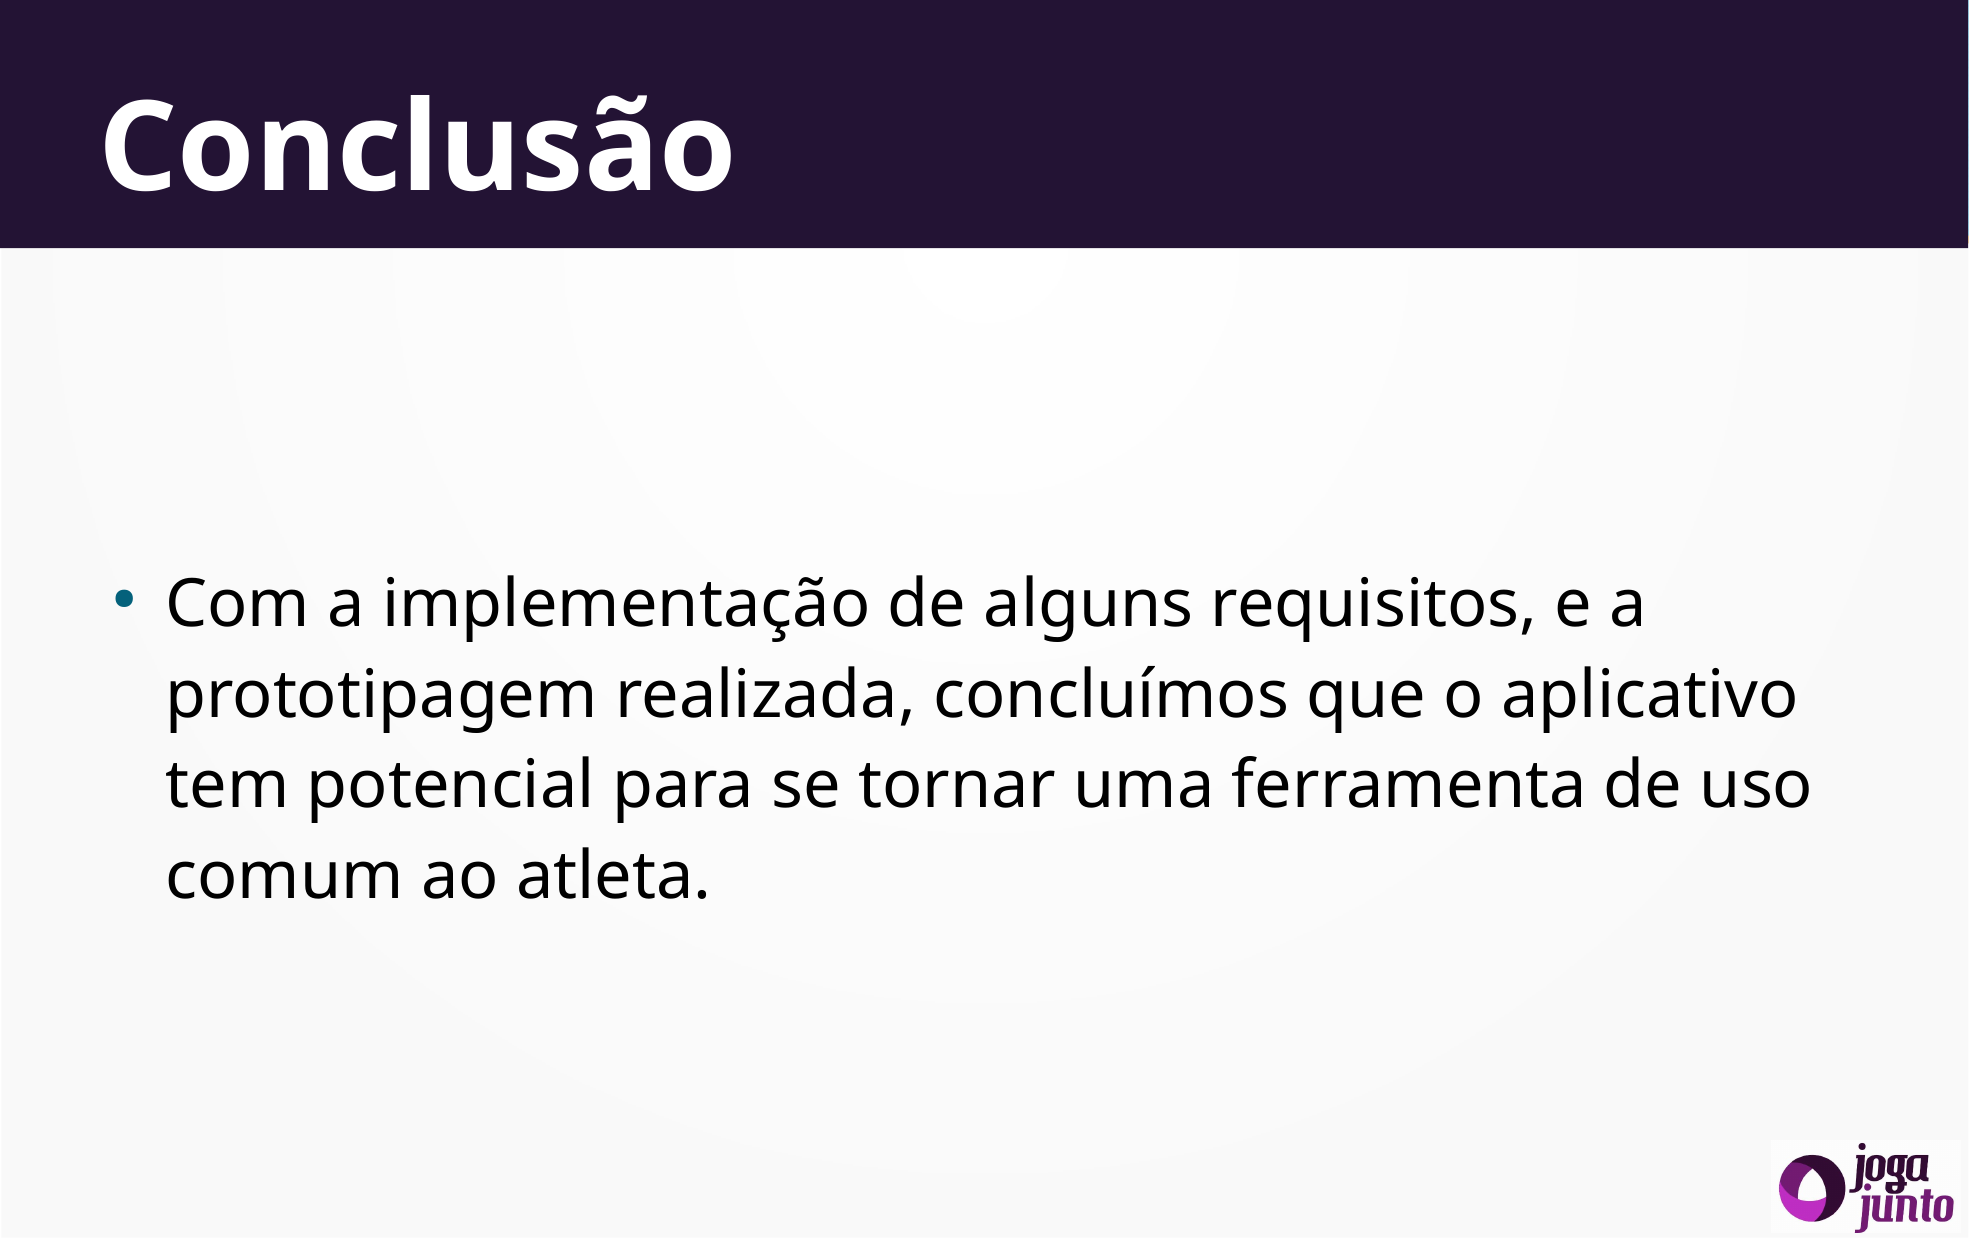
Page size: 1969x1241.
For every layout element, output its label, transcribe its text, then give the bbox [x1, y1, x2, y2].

title Conclusão [98, 19, 1870, 227]
picture [0, 249, 1969, 1241]
list Com a implementação de alguns requisitos, e a prototipagem realizada, concluímos que o aplicativo tem potencial para se tornar uma ferramenta de uso comum ao atleta. [94, 555, 1878, 1241]
